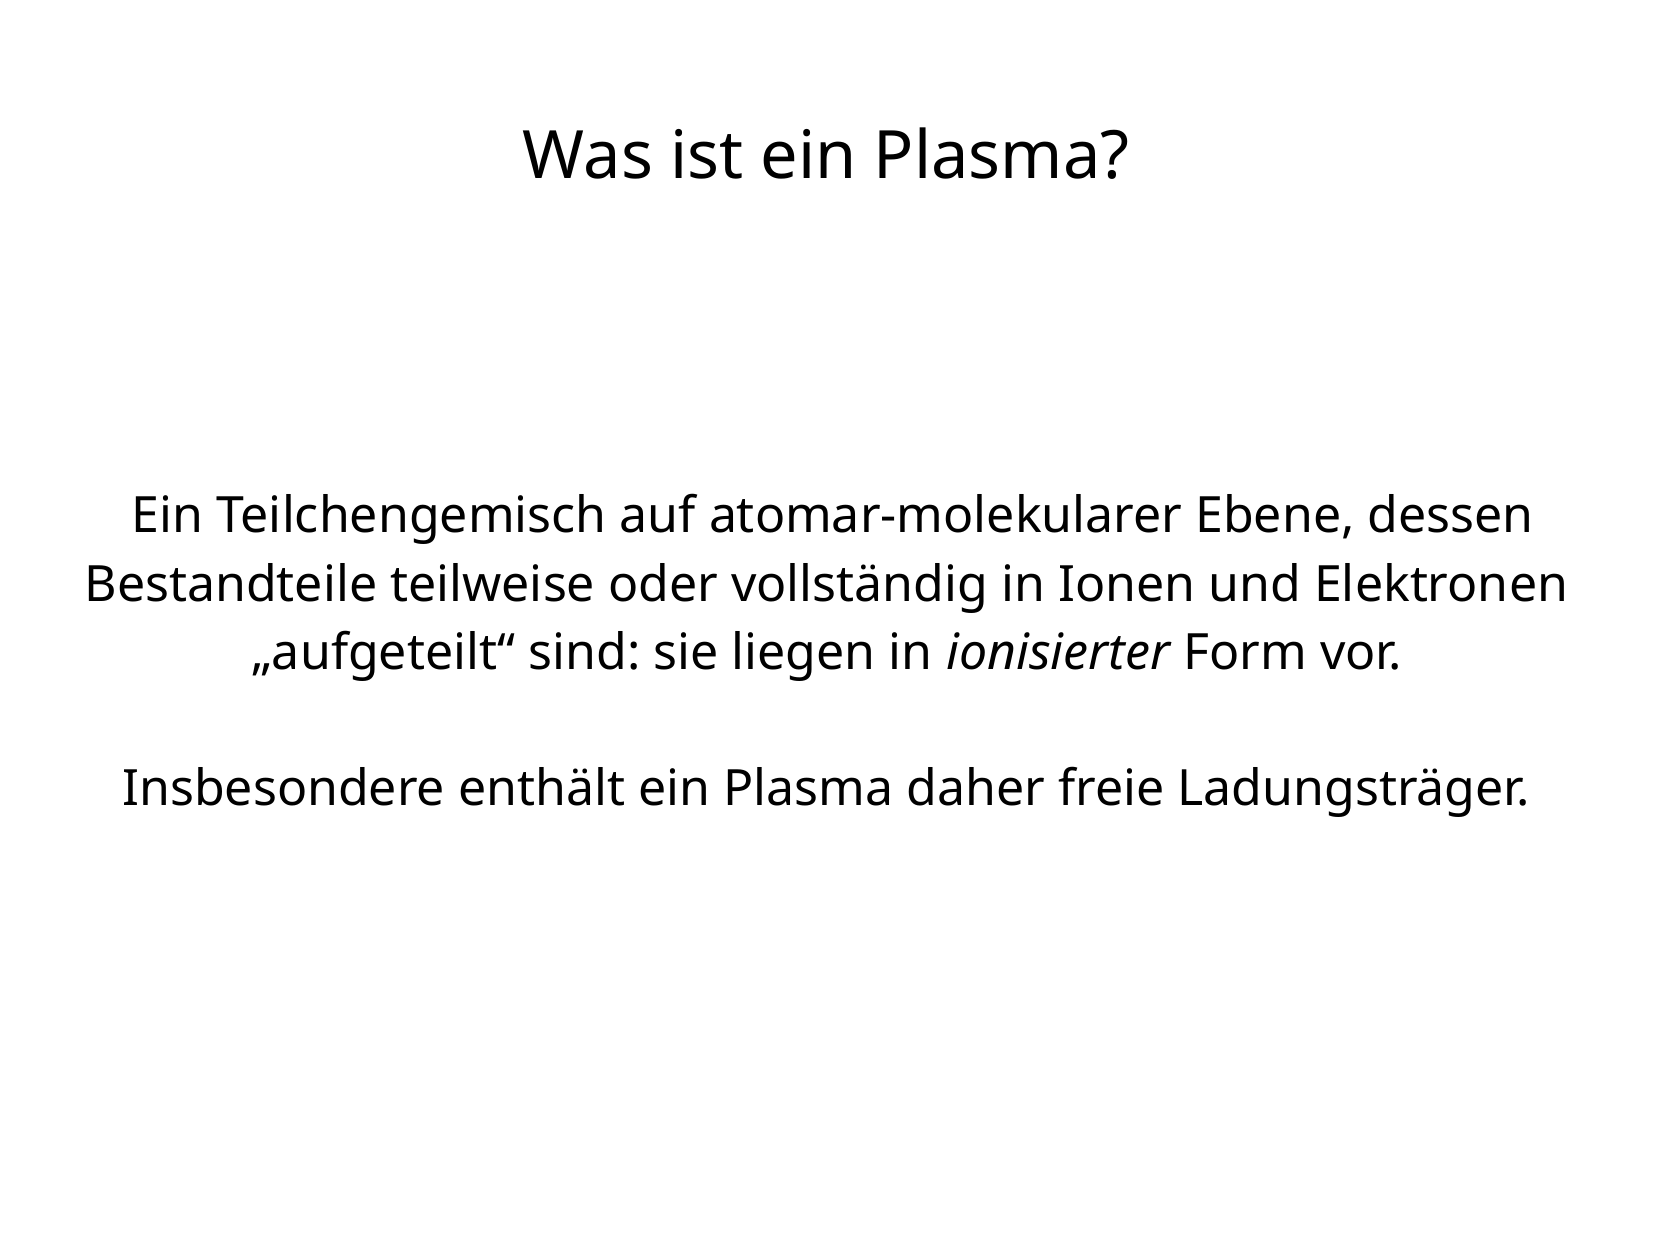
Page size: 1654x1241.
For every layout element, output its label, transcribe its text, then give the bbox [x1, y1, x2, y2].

title Was ist ein Plasma? [82, 49, 1571, 257]
subtitle Ein Teilchengemisch auf atomar-molekularer Ebene, dessen Bestandteile teilweise oder vollständig in Ionen und Elektronen „aufgeteilt“ sind: sie liegen in ionisierter Form vor. Insbesondere enthält ein Plasma daher freie Ladungsträger. [82, 290, 1571, 1010]
